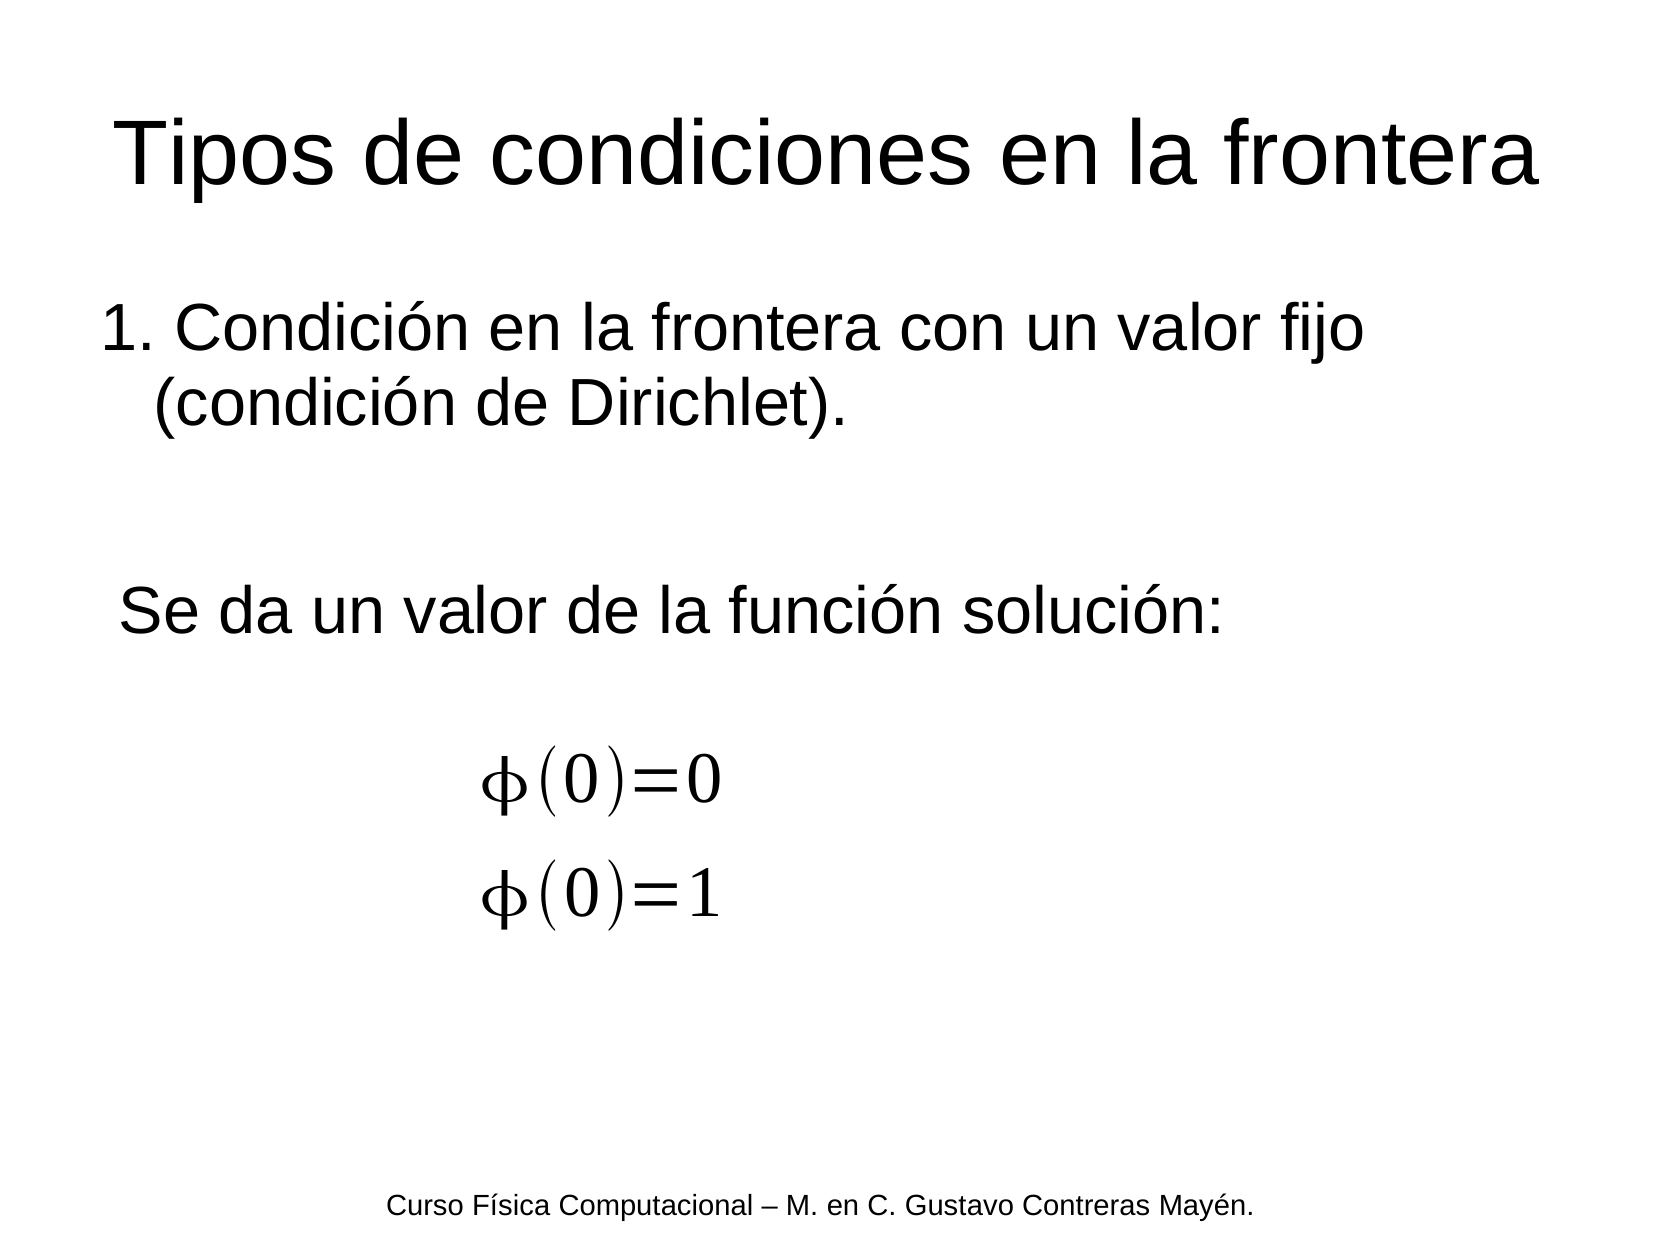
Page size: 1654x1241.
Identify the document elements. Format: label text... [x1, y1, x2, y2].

title Tipos de condiciones en la frontera [82, 49, 1571, 257]
list Condición en la frontera con un valor fijo (condición de Dirichlet). Se da un valor de la función solución: [82, 290, 1536, 1094]
chart [472, 738, 730, 935]
